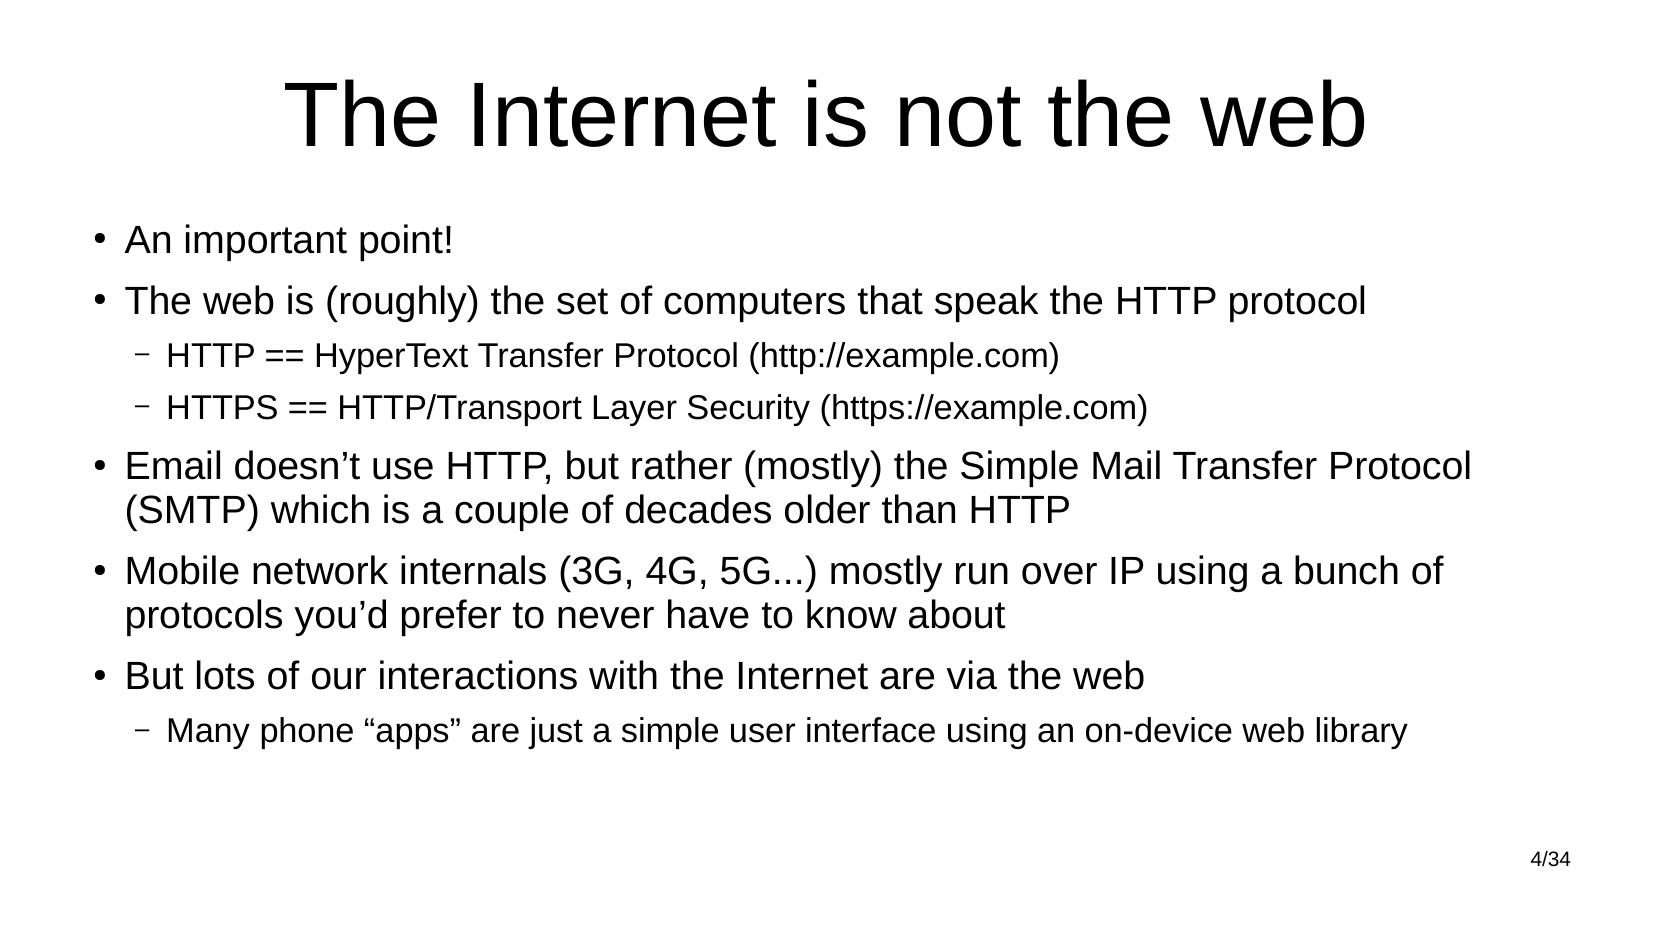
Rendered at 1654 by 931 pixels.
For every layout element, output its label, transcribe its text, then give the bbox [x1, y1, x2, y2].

title The Internet is not the web [82, 37, 1571, 193]
list An important point! The web is (roughly) the set of computers that speak the HTTP protocol HTTP == HyperText Transfer Protocol (http://example.com) HTTPS == HTTP/Transport Layer Security (https://example.com) Email doesn’t use HTTP, but rather (mostly) the Simple Mail Transfer Protocol (SMTP) which is a couple of decades older than HTTP Mobile network internals (3G, 4G, 5G...) mostly run over IP using a bunch of protocols you’d prefer to never have to know about But lots of our interactions with the Internet are via the web Many phone “apps” are just a simple user interface using an on-device web library [82, 217, 1571, 758]
